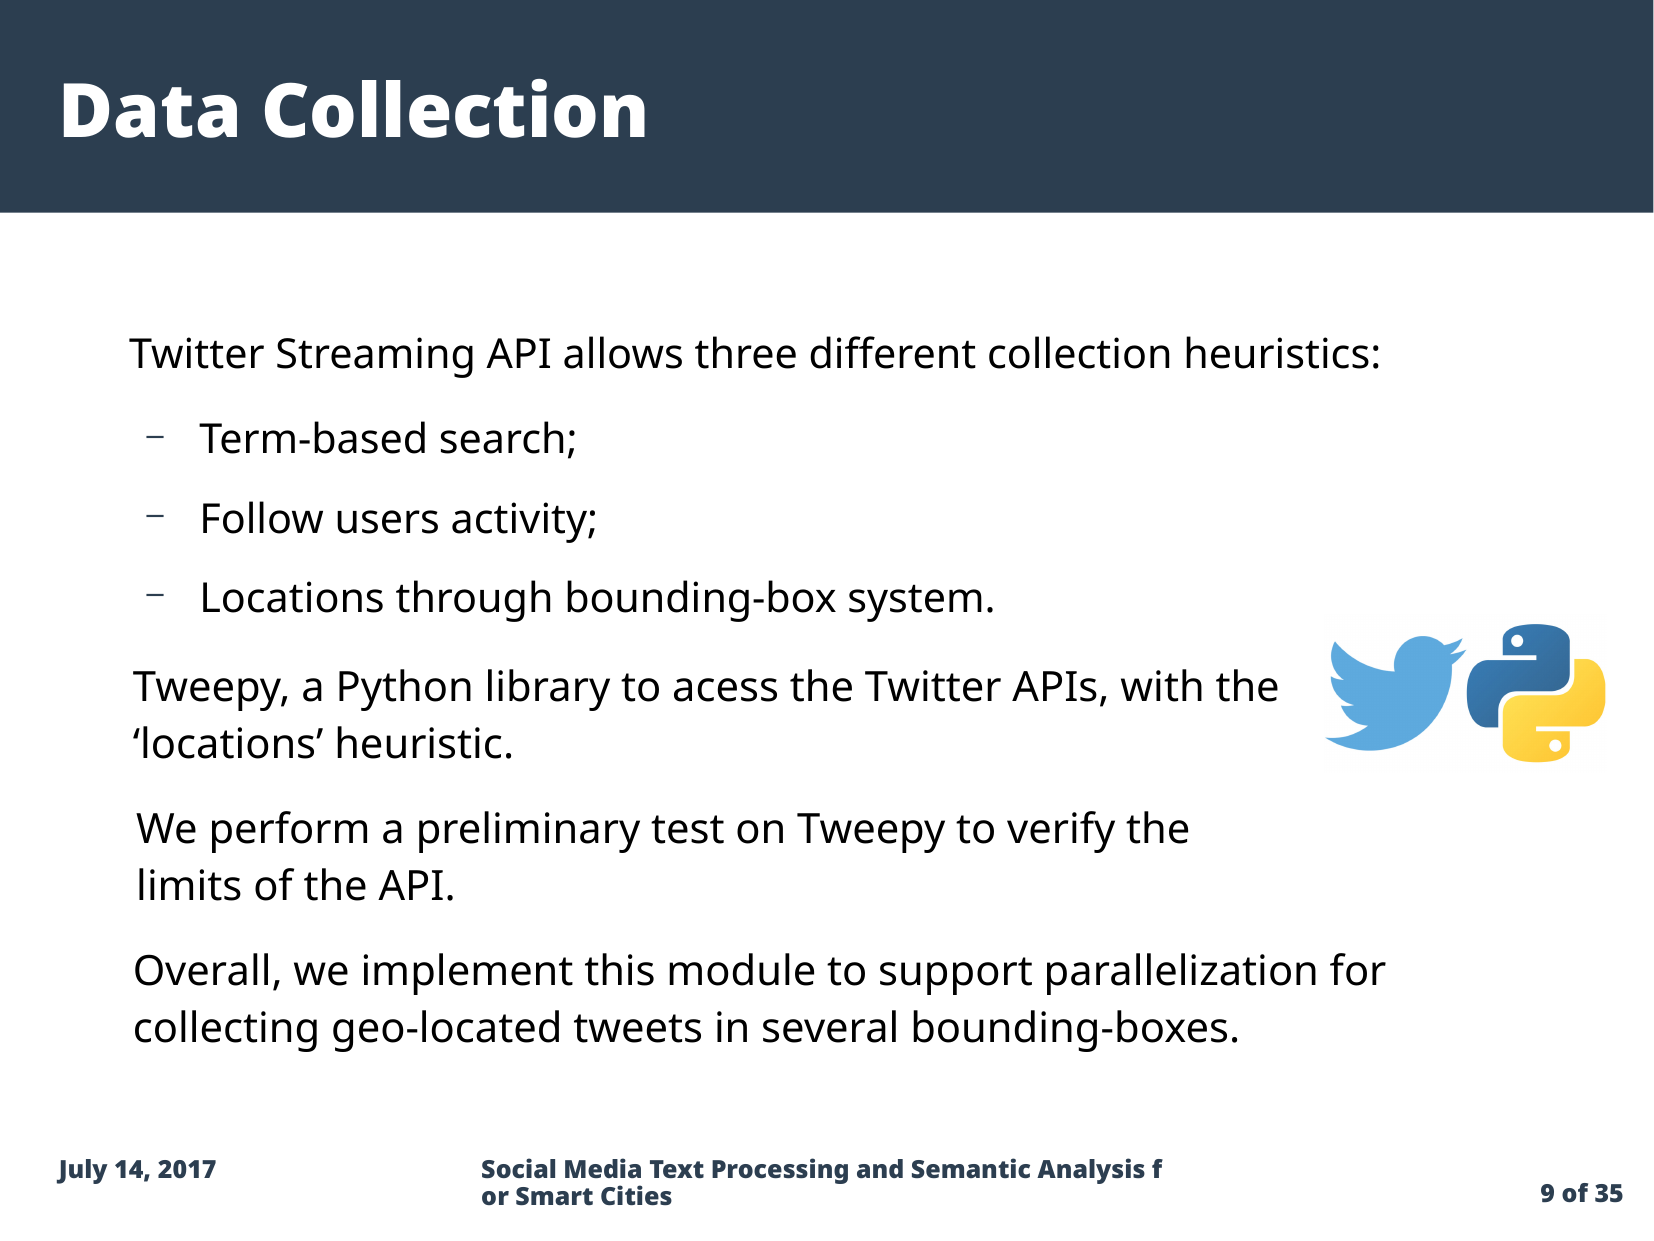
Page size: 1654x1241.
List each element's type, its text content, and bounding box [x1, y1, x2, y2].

picture [1324, 614, 1607, 773]
list Twitter Streaming API allows three different collection heuristics: Term-based search; Follow users activity; Locations through bounding-box system. [59, 324, 1595, 626]
title Data Collection [59, 29, 1595, 187]
text_box Overall, we implement this module to support parallelization for collecting geo-located tweets in several bounding-boxes. [118, 933, 1441, 1094]
text_box We perform a preliminary test on Tweepy to verify the limits of the API. [121, 791, 1303, 904]
text_box Tweepy, a Python library to acess the Twitter APIs, with the ‘locations’ heuristic. [118, 649, 1300, 762]
